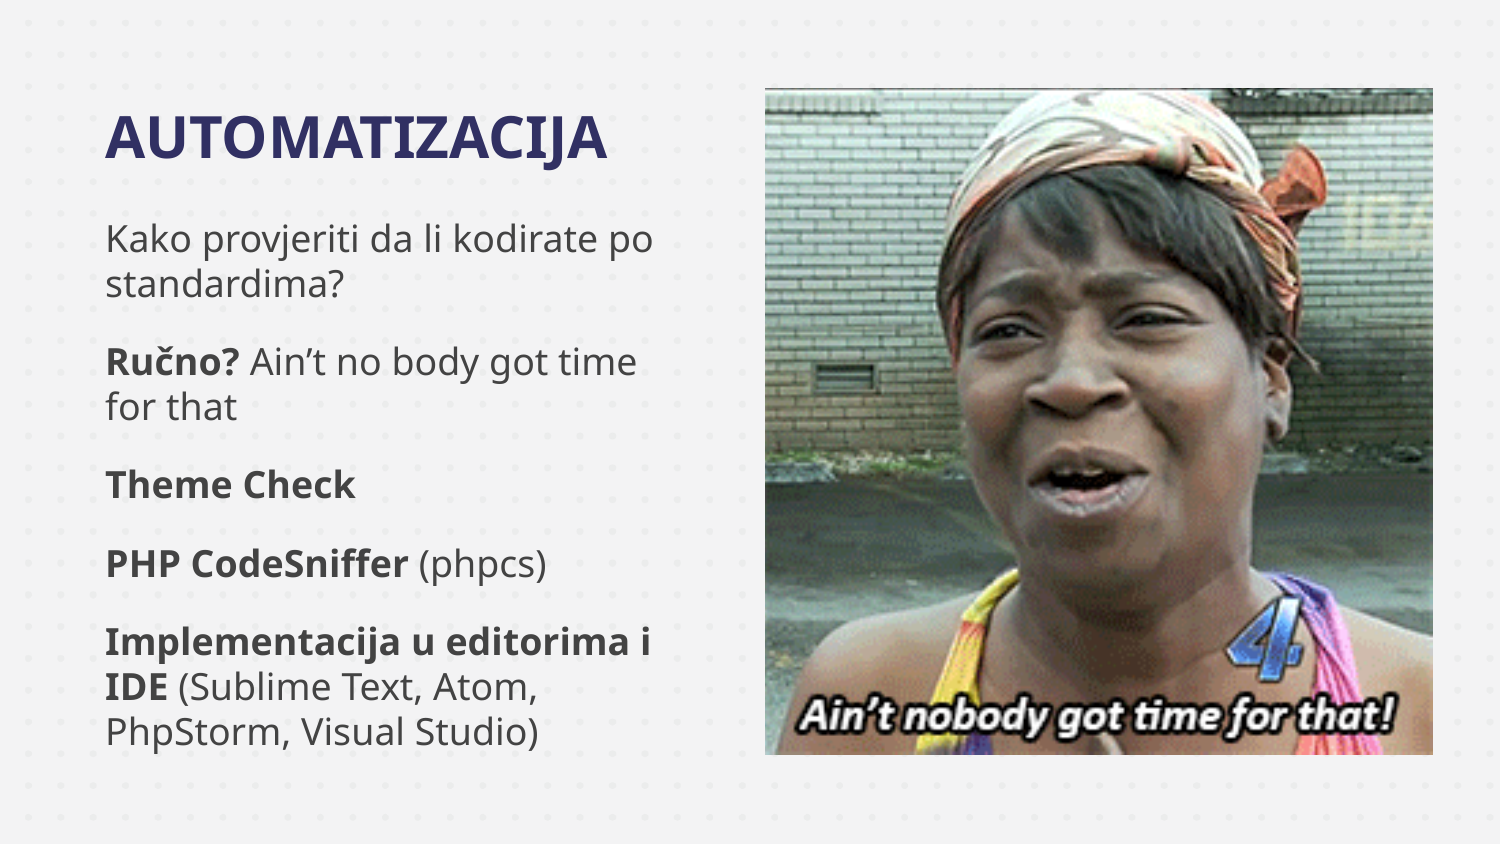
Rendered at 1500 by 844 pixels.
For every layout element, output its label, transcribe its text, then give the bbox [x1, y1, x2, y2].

picture [0, 0, 1500, 844]
title AUTOMATIZACIJA [90, 85, 735, 180]
list Kako provjeriti da li kodirate po standardima? Ručno? Ain’t no body got time for that Theme Check PHP CodeSniffer (phpcs) Implementacija u editorima i IDE (Sublime Text, Atom, PhpStorm, Visual Studio) [90, 199, 691, 761]
